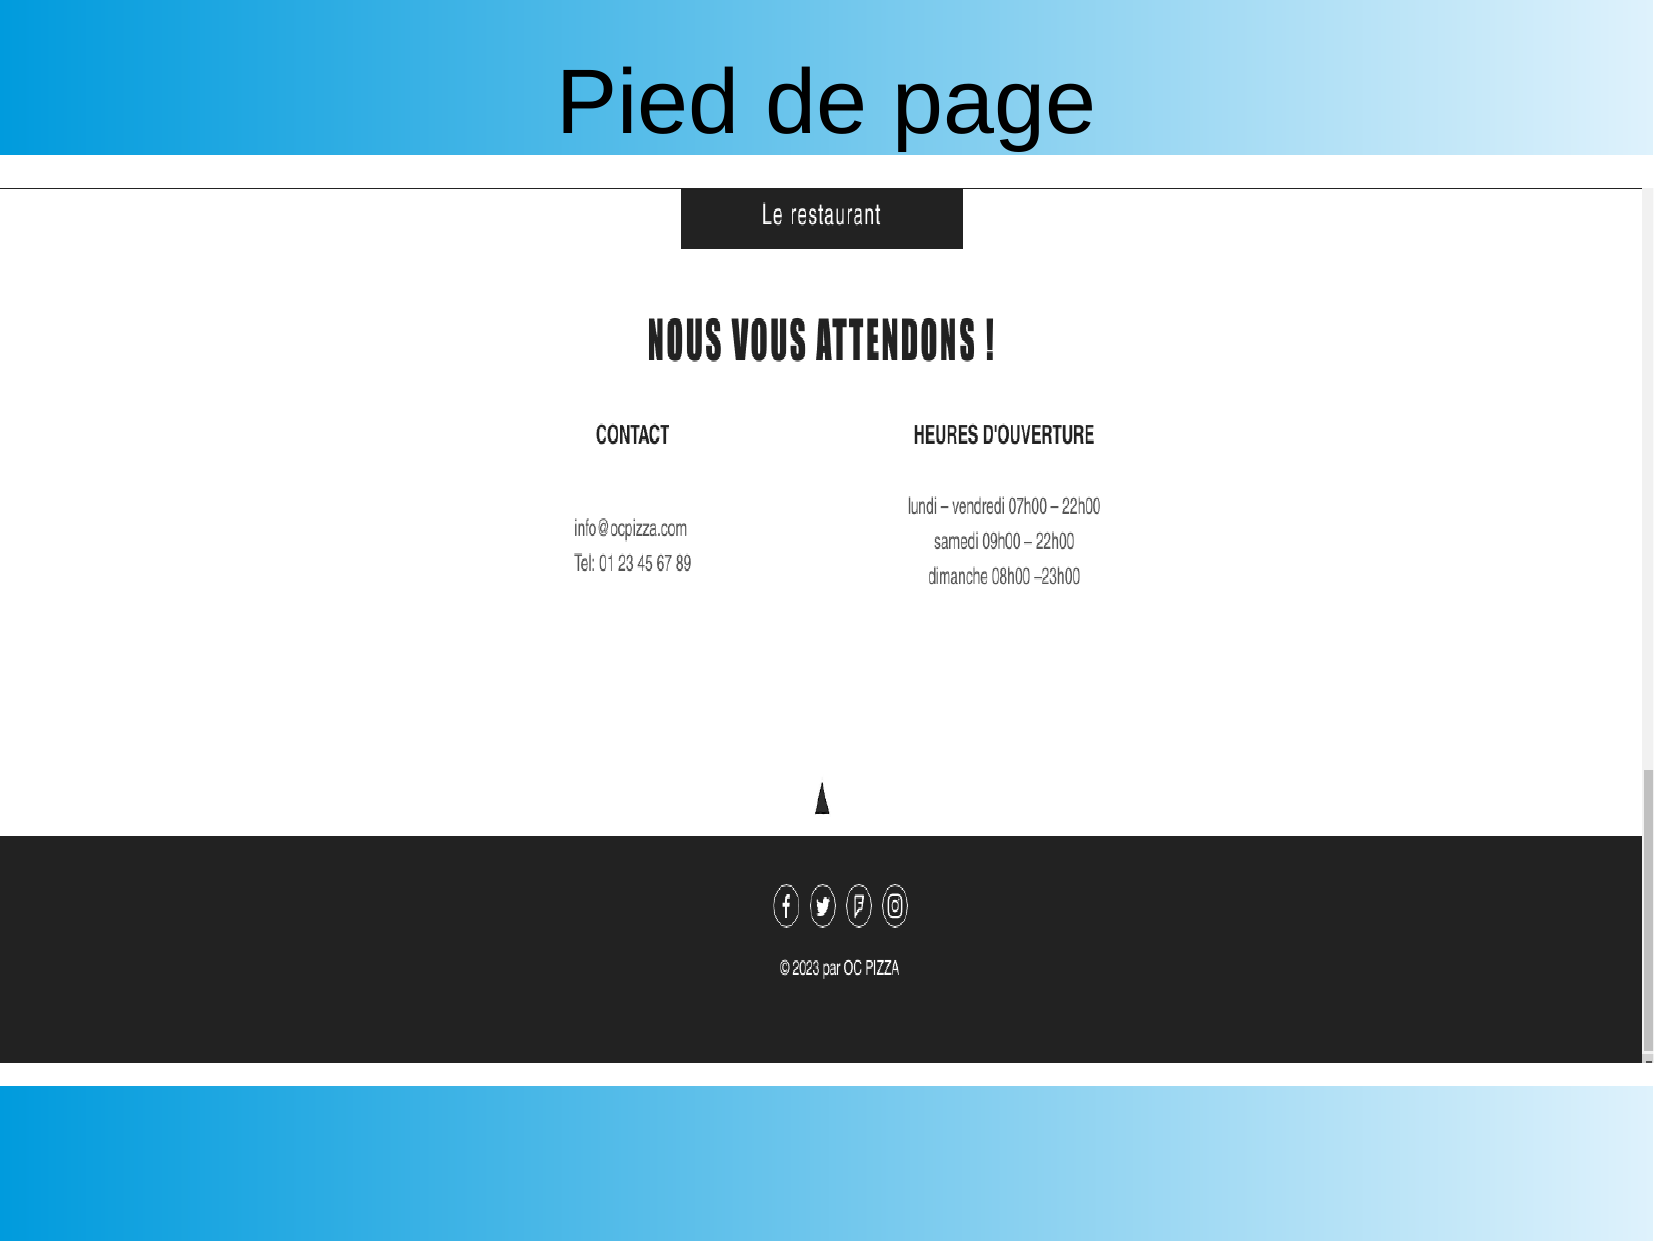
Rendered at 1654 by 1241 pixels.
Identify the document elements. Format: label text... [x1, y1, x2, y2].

picture [0, 188, 1654, 1063]
title Pied de page [82, 49, 1571, 155]
